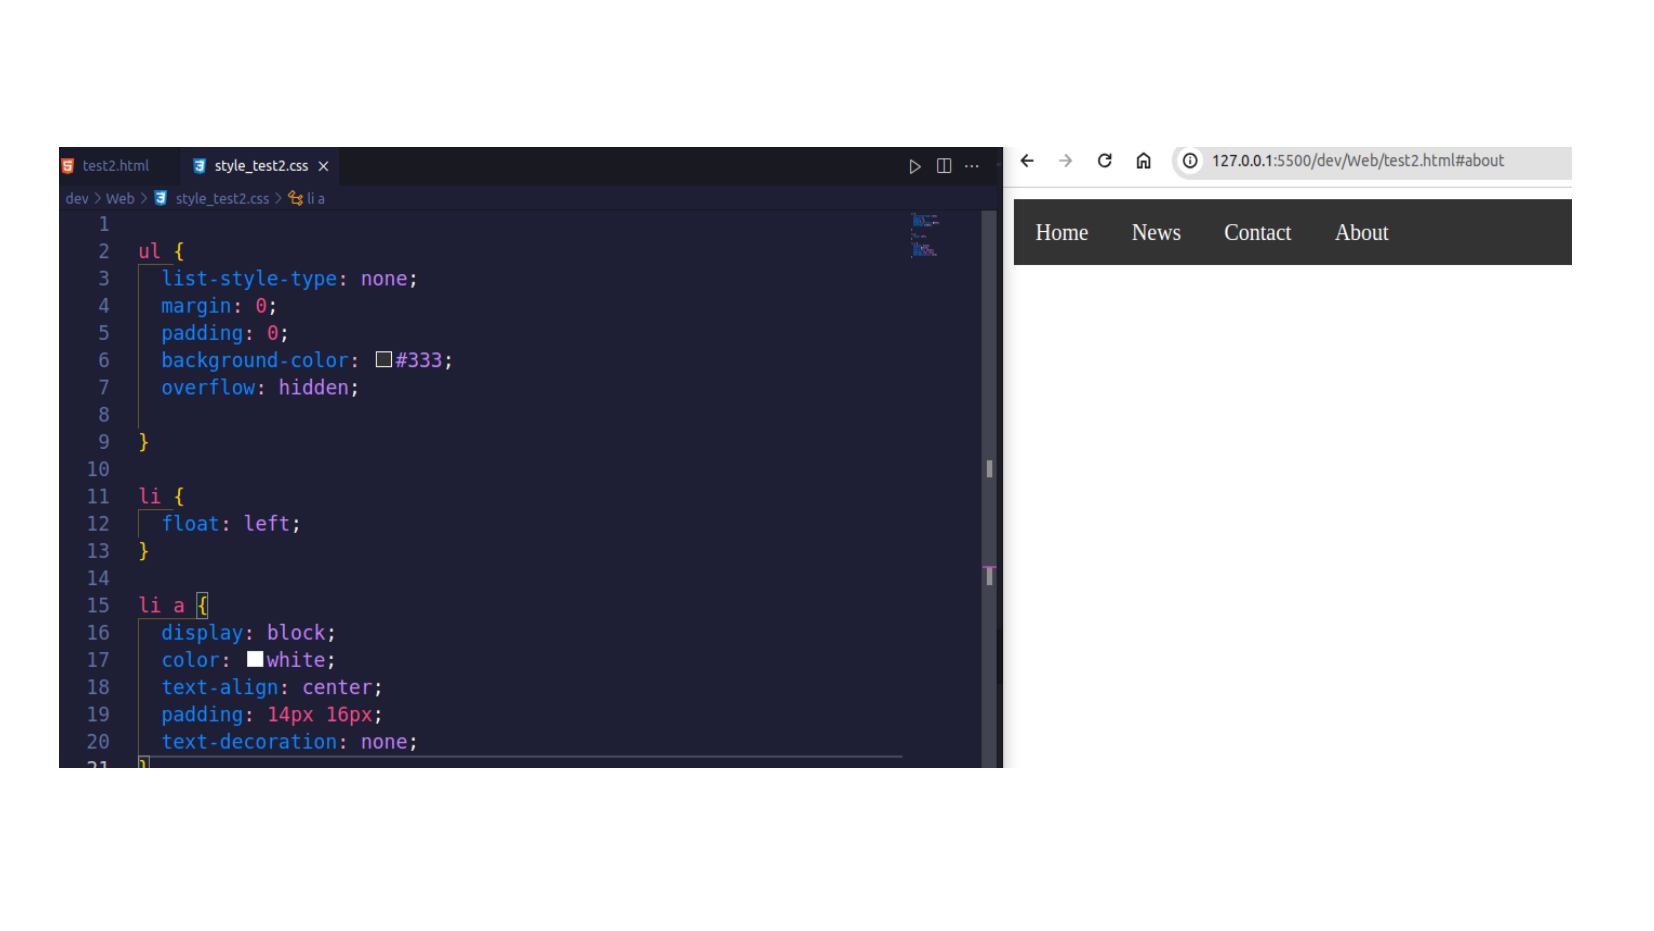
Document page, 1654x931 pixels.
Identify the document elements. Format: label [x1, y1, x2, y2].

picture [59, 147, 1572, 768]
